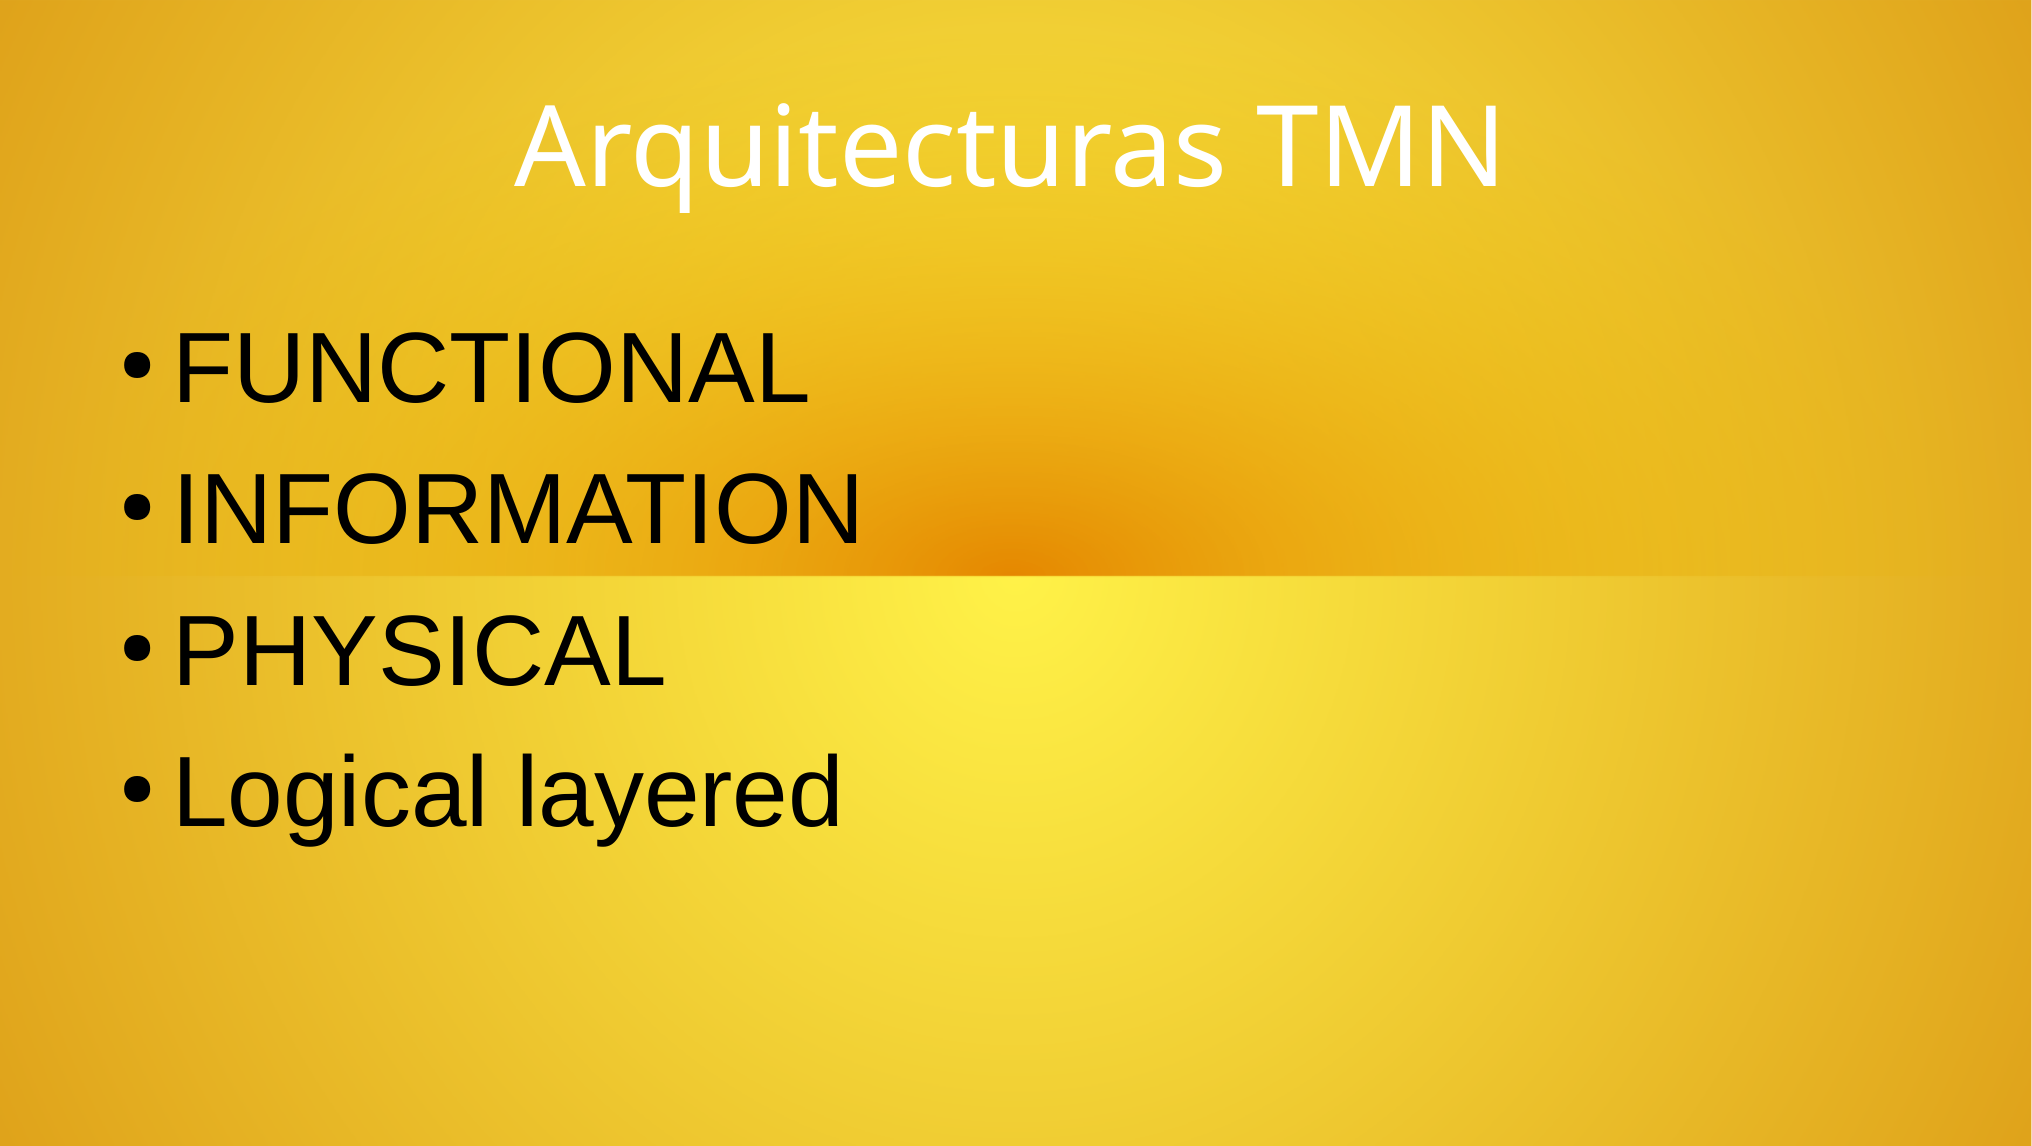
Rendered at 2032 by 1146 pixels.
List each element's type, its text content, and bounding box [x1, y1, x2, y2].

title Arquitecturas TMN [96, 47, 1926, 239]
picture [0, 0, 2032, 1146]
list FUNCTIONAL INFORMATION PHYSICAL Logical layered [101, 312, 1930, 977]
